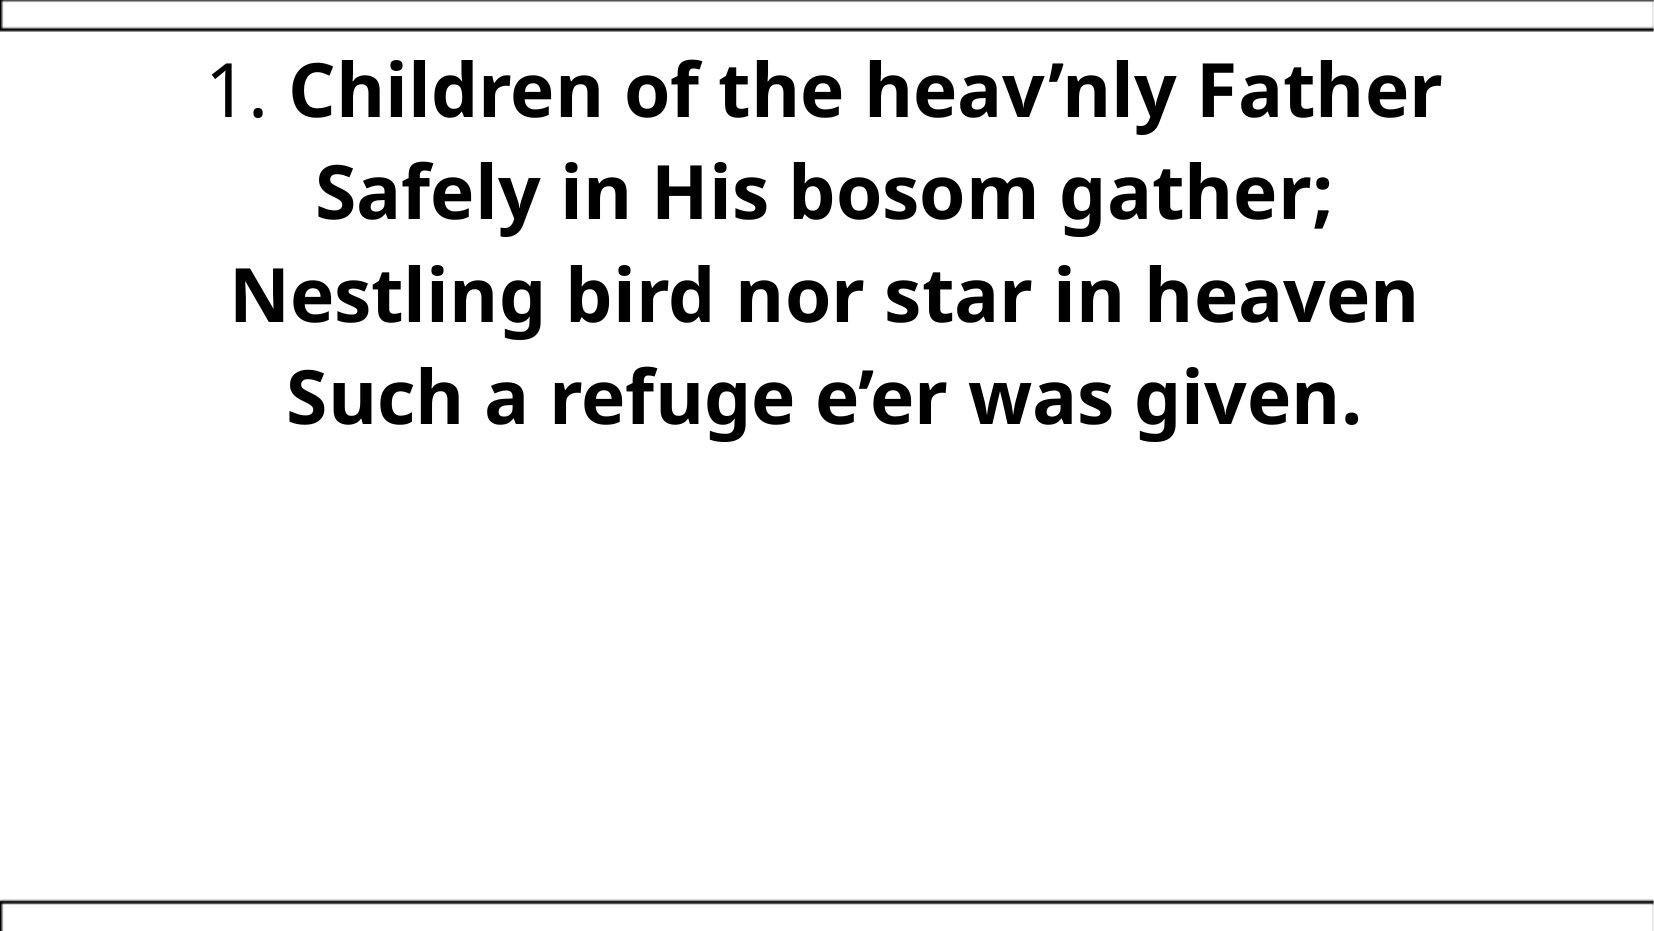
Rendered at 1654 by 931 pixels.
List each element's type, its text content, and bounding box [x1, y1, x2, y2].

picture [0, 0, 1654, 931]
text_box 1. Children of the heav’nly Father Safely in His bosom gather; Nestling bird nor star in heaven Such a refuge e’er was given. [105, 30, 1546, 445]
